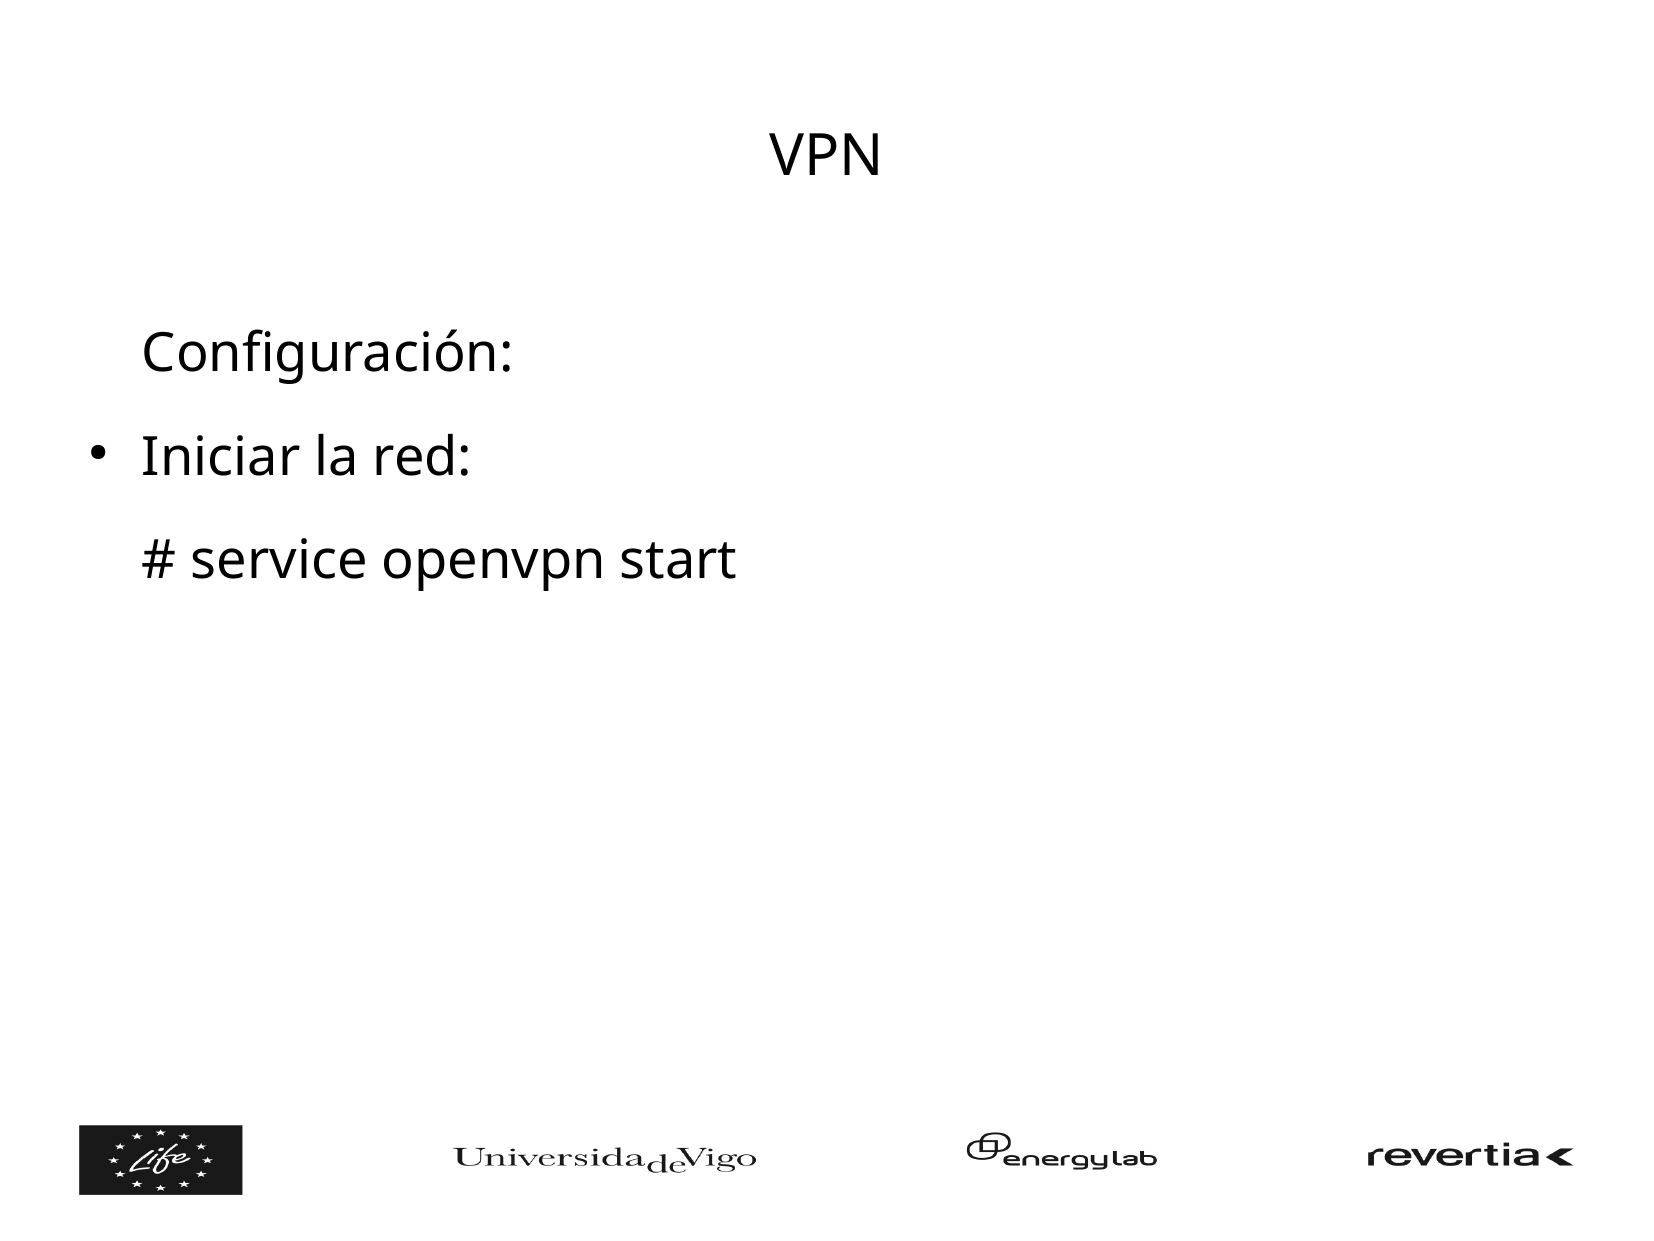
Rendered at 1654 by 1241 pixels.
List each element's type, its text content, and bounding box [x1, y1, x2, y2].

list Configuración: Iniciar la red: # service openvpn start [70, 313, 1560, 638]
picture [0, 1009, 1654, 1241]
title VPN [82, 49, 1571, 257]
